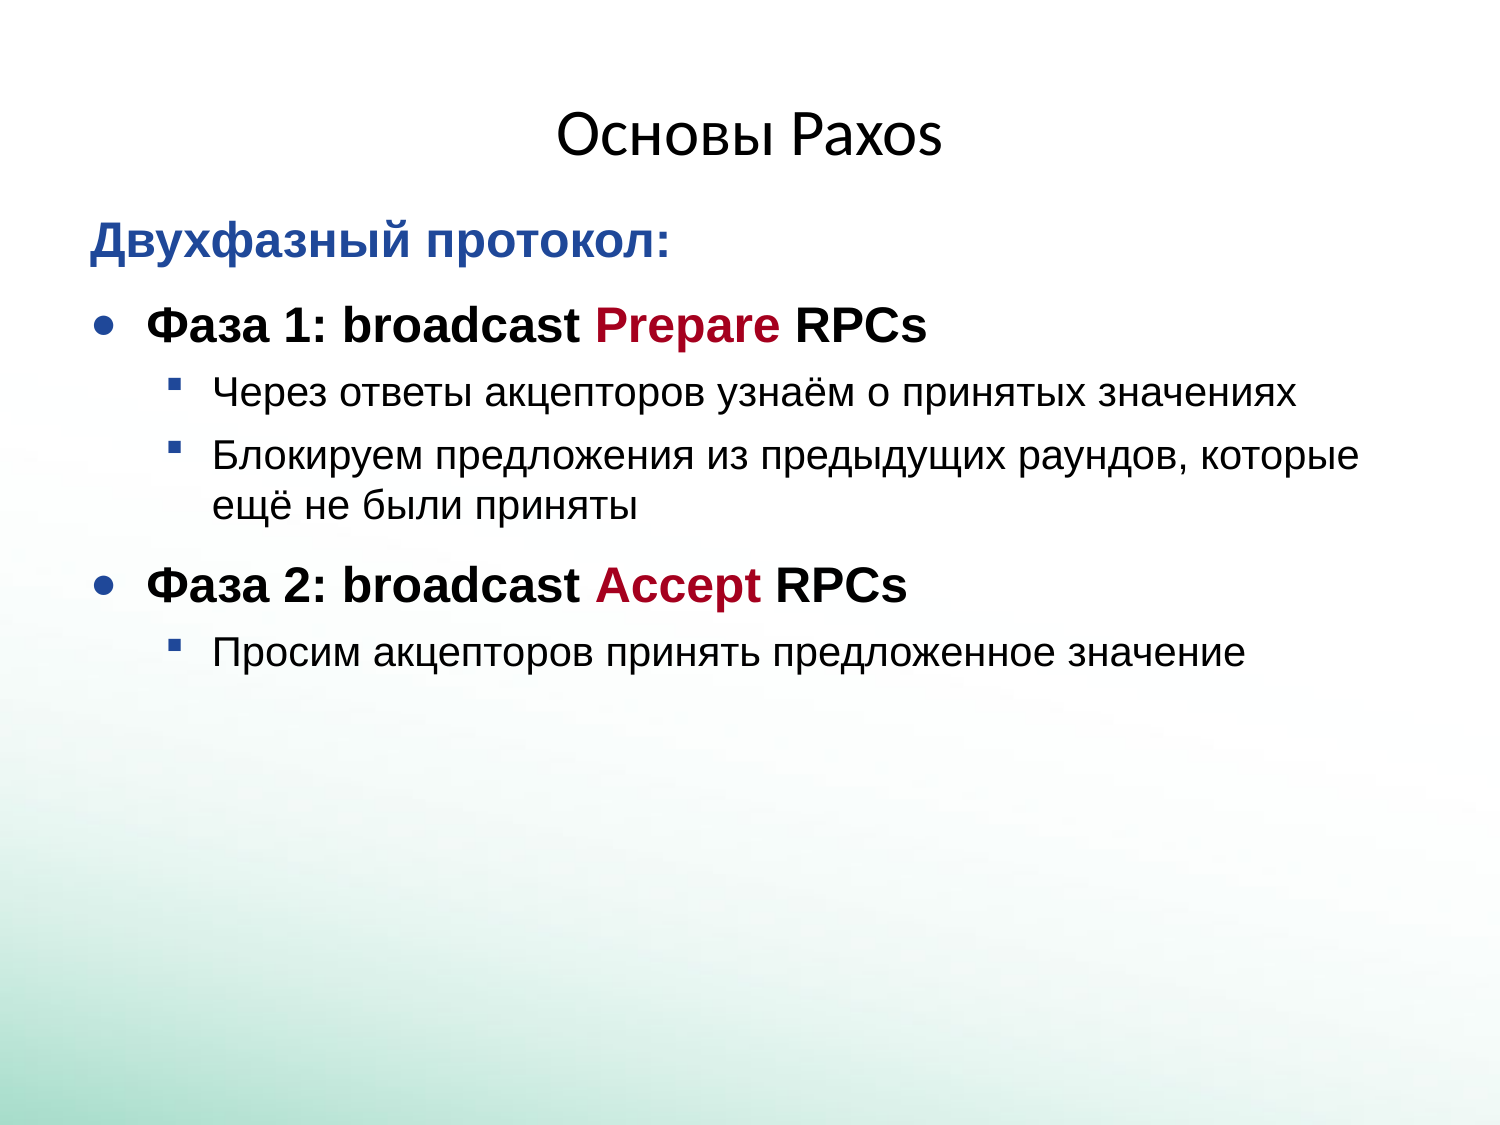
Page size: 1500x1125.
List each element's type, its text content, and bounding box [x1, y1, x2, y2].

list Двухфазный протокол: Фаза 1: broadcast Prepare RPCs Через ответы акцепторов узнаём о принятых значениях Блокируем предложения из предыдущих раундов, которые ещё не были приняты Фаза 2: broadcast Accept RPCs Просим акцепторов принять предложенное значение [75, 233, 1425, 1005]
title Основы Paxos [75, 45, 1426, 233]
picture [0, 0, 1500, 1125]
